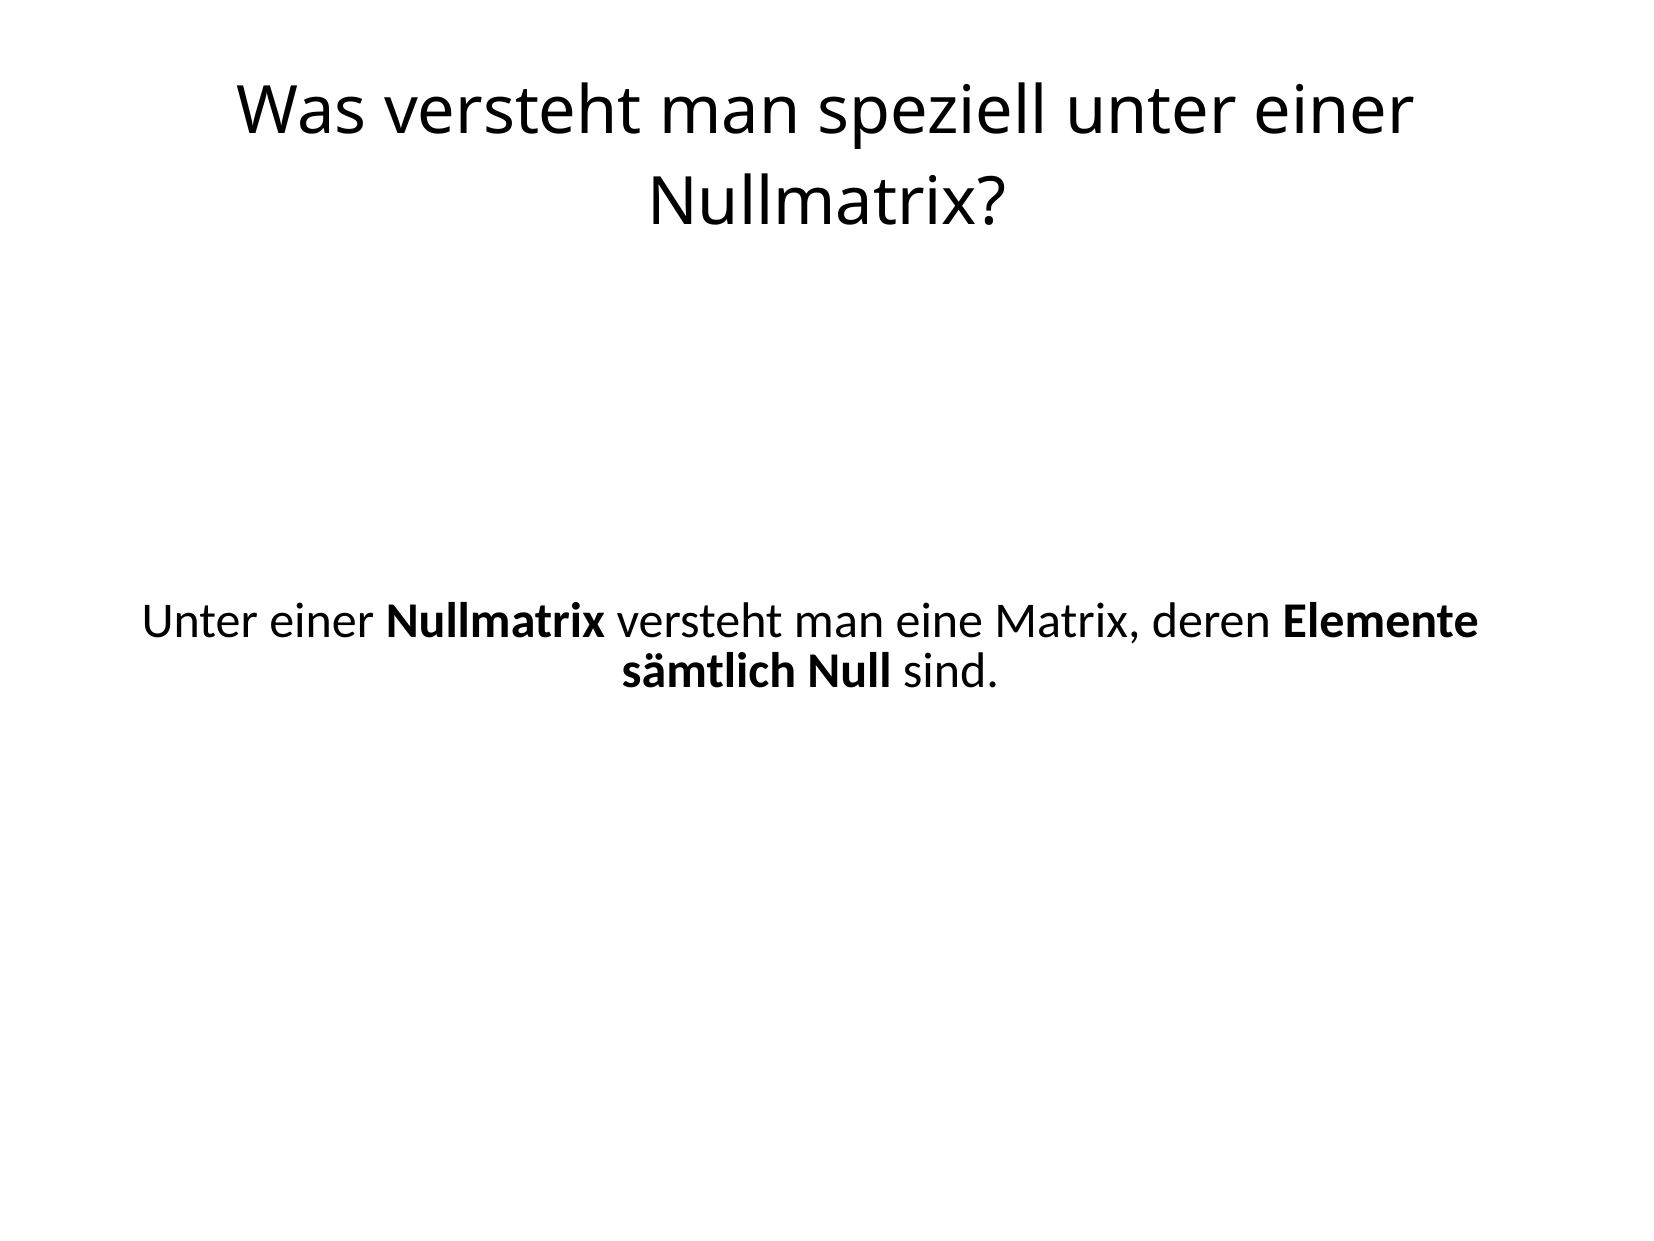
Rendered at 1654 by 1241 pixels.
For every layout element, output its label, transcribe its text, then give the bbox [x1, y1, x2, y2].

title Was versteht man speziell unter einer Nullmatrix? [82, 49, 1571, 257]
subtitle Unter einer Nullmatrix versteht man eine Matrix, deren Elemente sämtlich Null sind. [82, 290, 1538, 1010]
